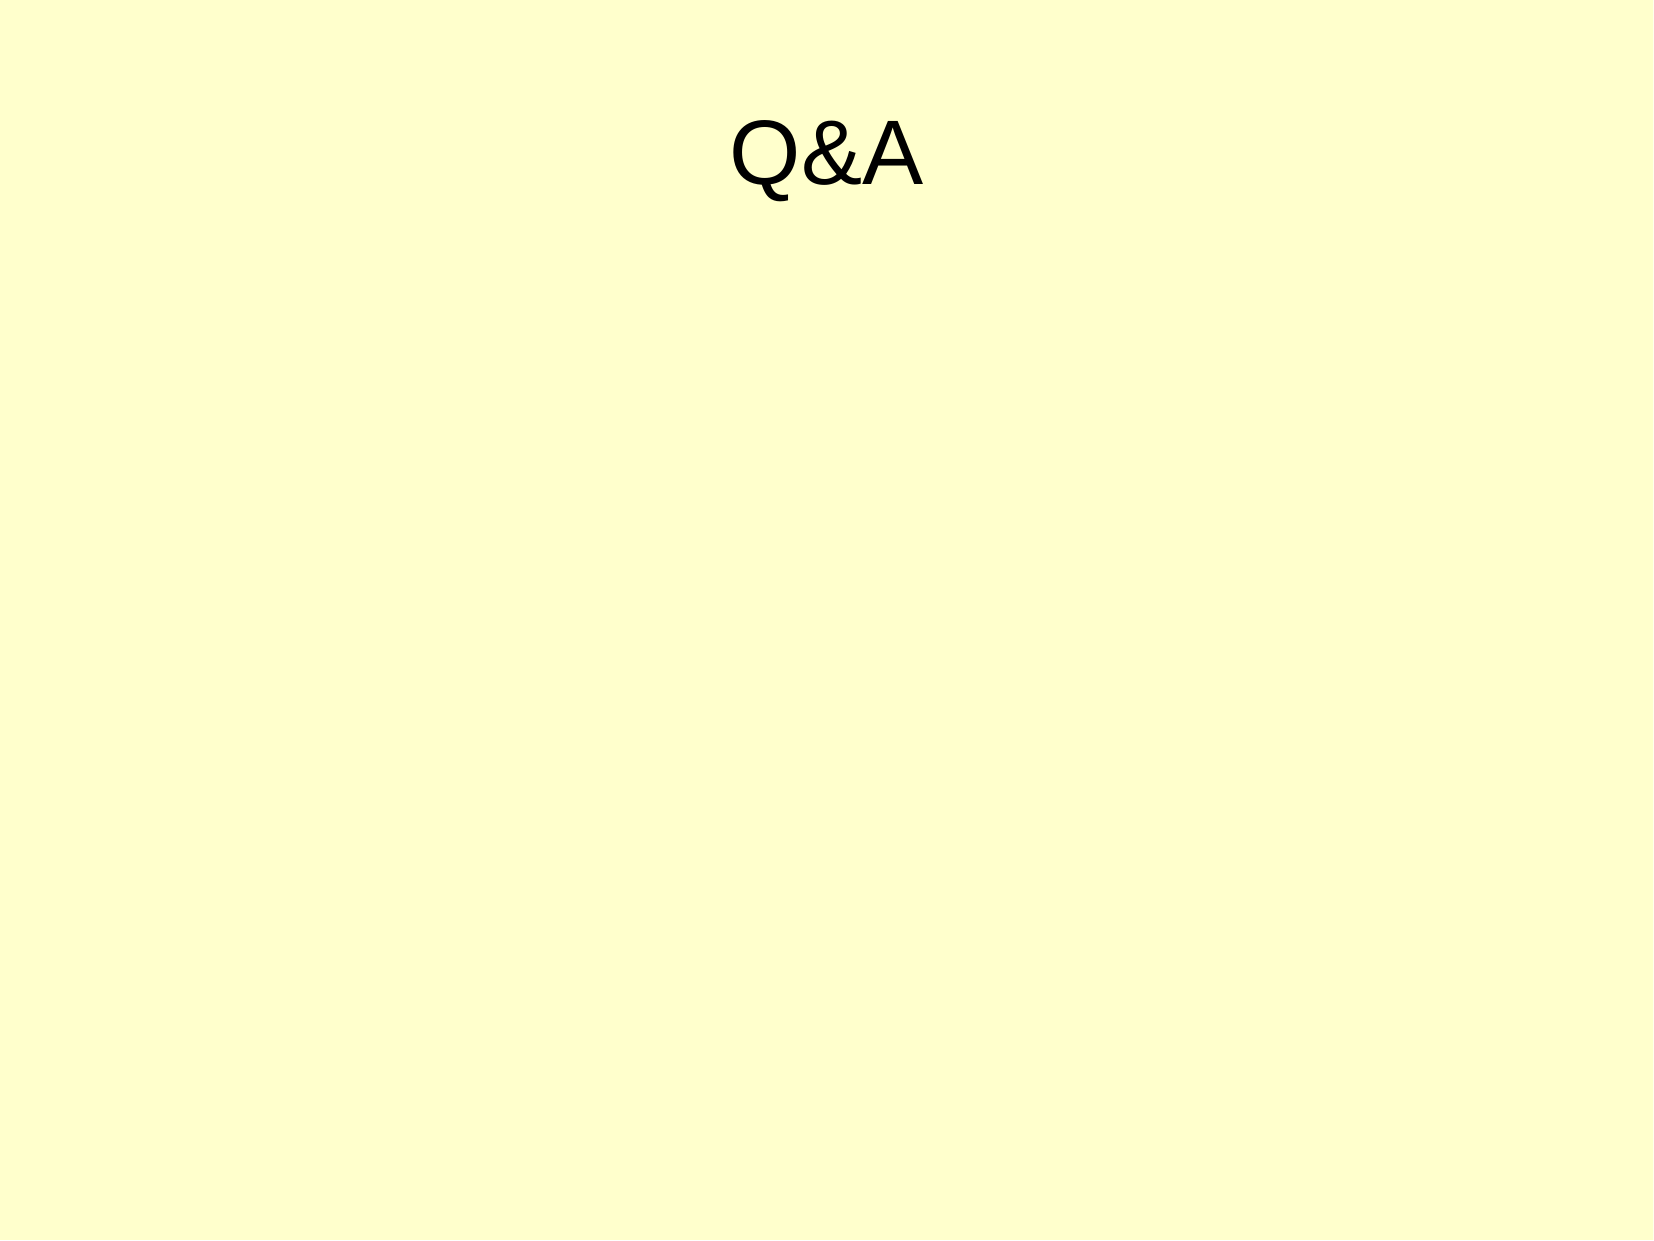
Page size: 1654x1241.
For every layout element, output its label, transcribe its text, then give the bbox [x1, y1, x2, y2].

title Q&A [82, 49, 1571, 257]
